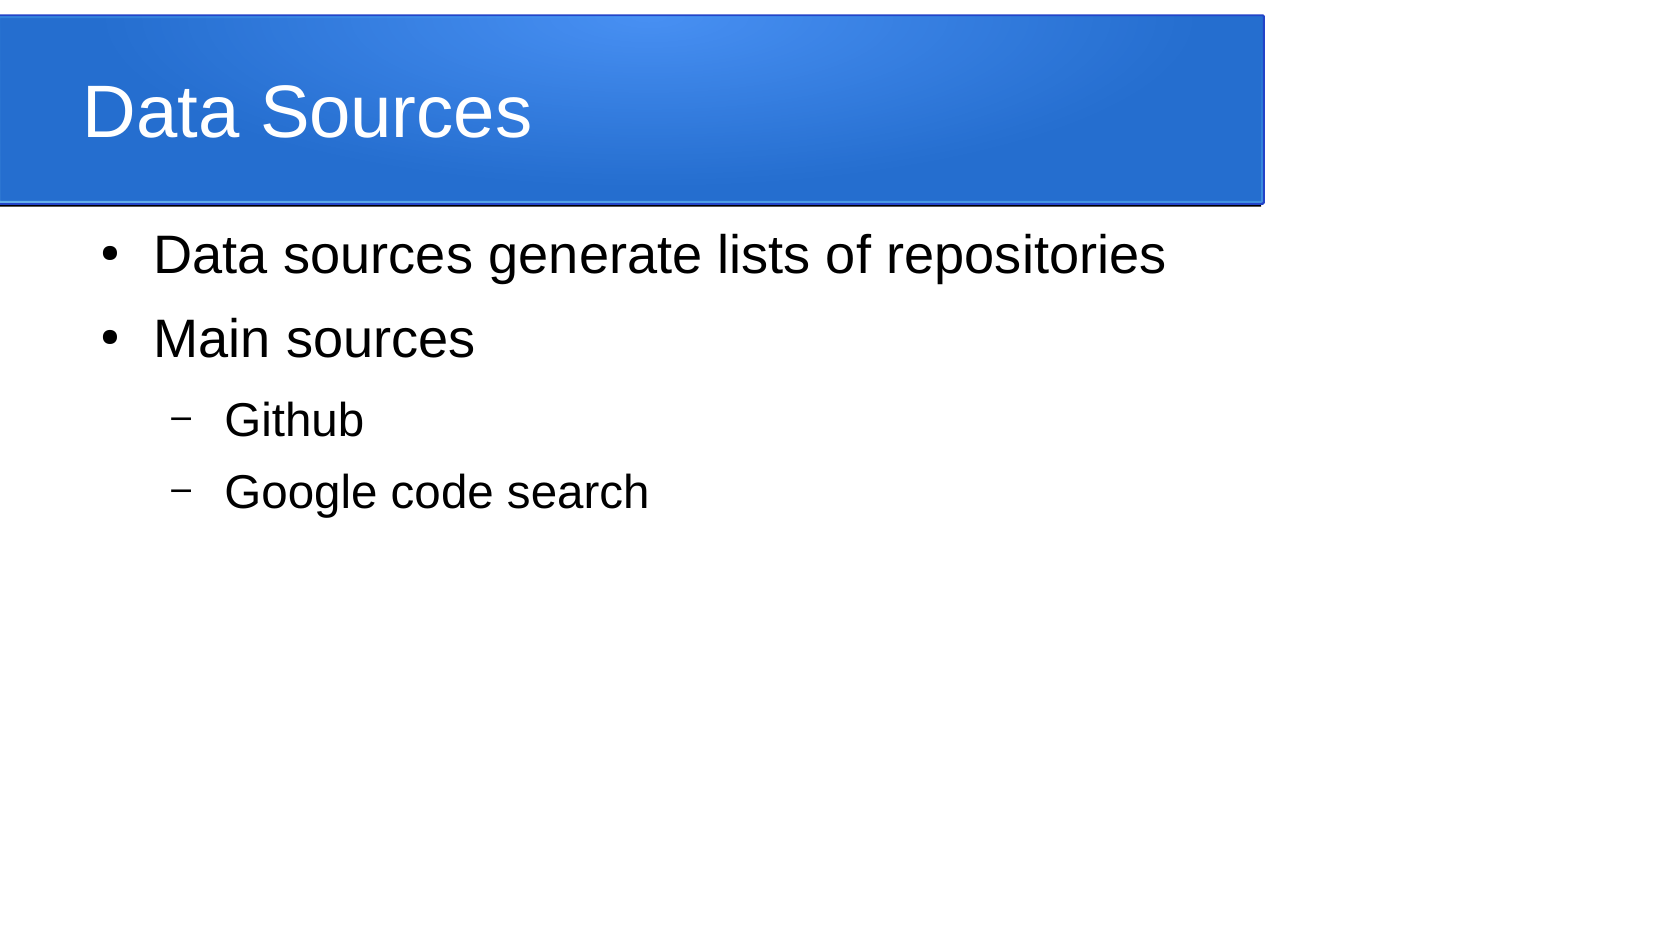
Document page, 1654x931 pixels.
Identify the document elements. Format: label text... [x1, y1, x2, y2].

list Data sources generate lists of repositories Main sources Github Google code search [82, 224, 1571, 764]
title Data Sources [82, 35, 1235, 189]
